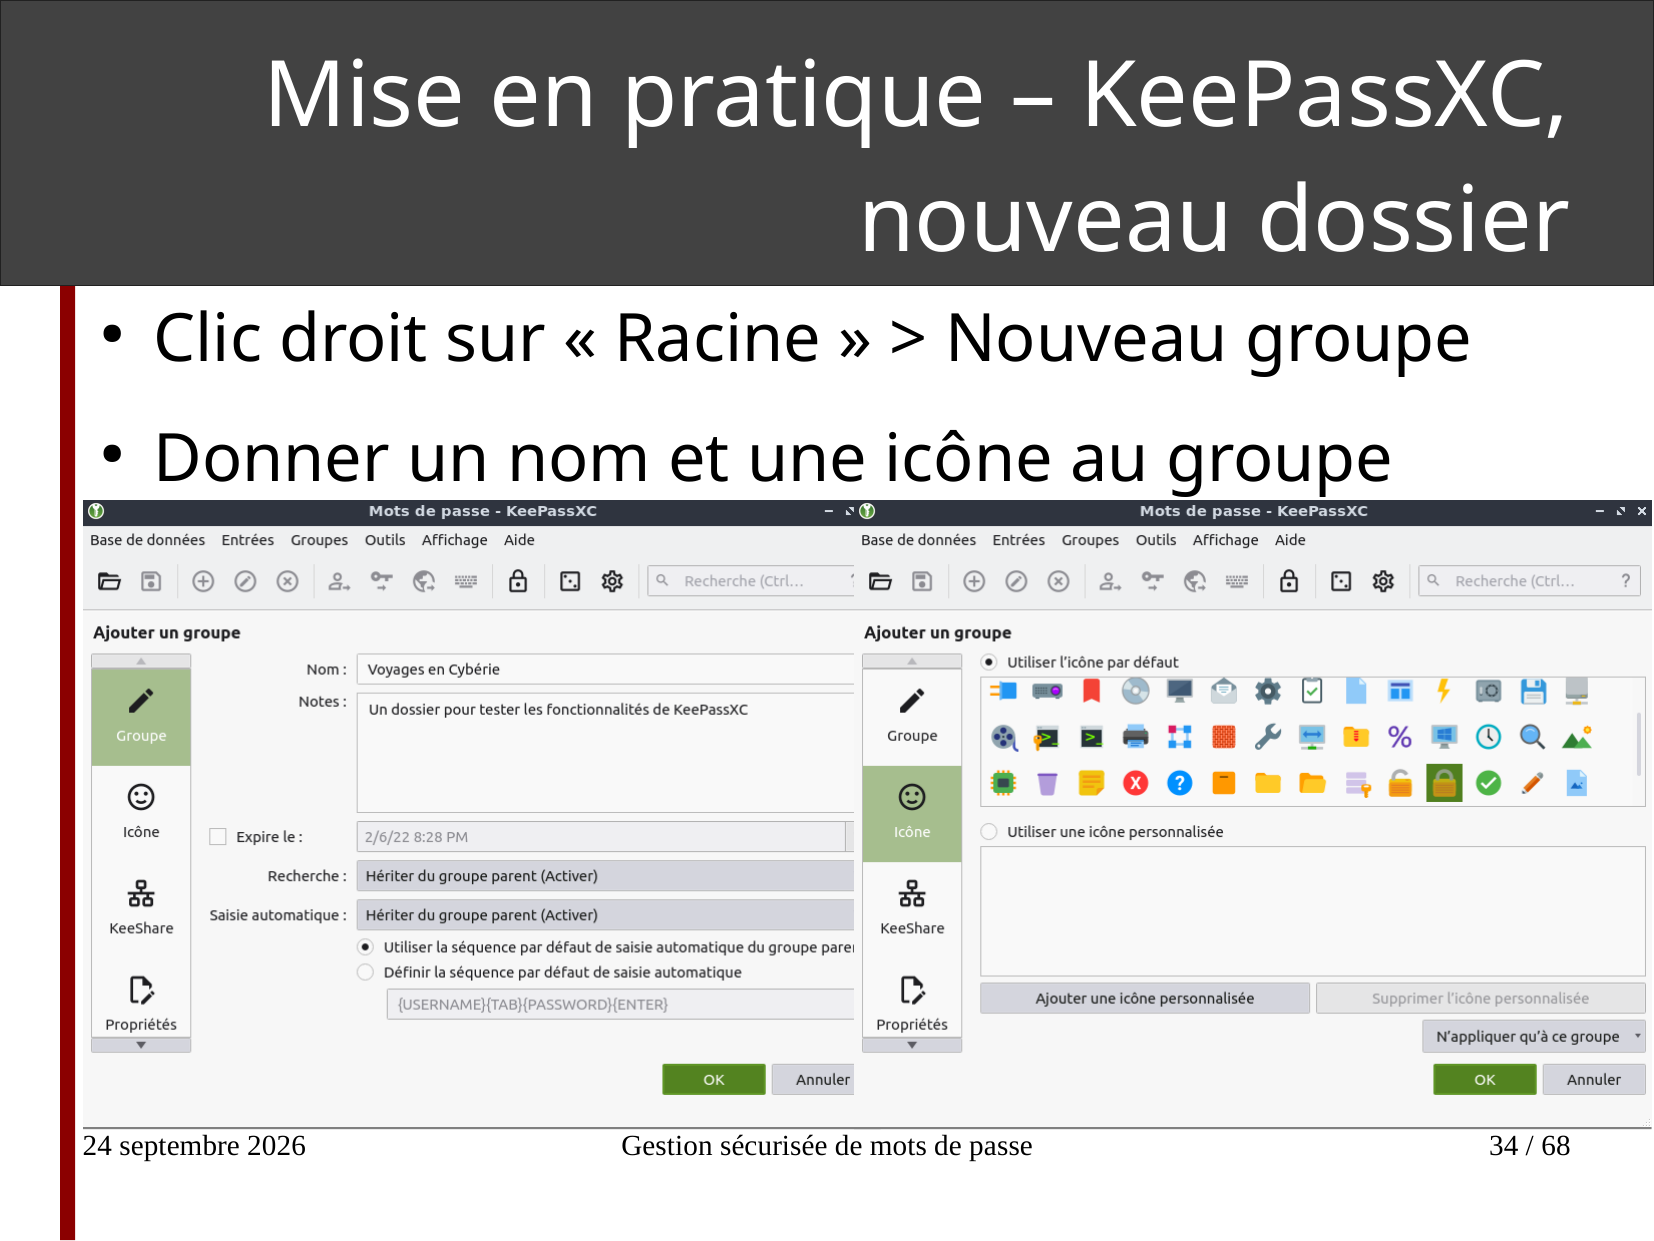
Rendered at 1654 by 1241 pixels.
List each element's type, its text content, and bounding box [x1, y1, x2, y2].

picture [83, 500, 1652, 1127]
list Clic droit sur « Racine » > Nouveau groupe Donner un nom et une icône au groupe [82, 290, 1571, 1096]
title Mise en pratique – KeePassXC, nouveau dossier [82, 27, 1571, 279]
